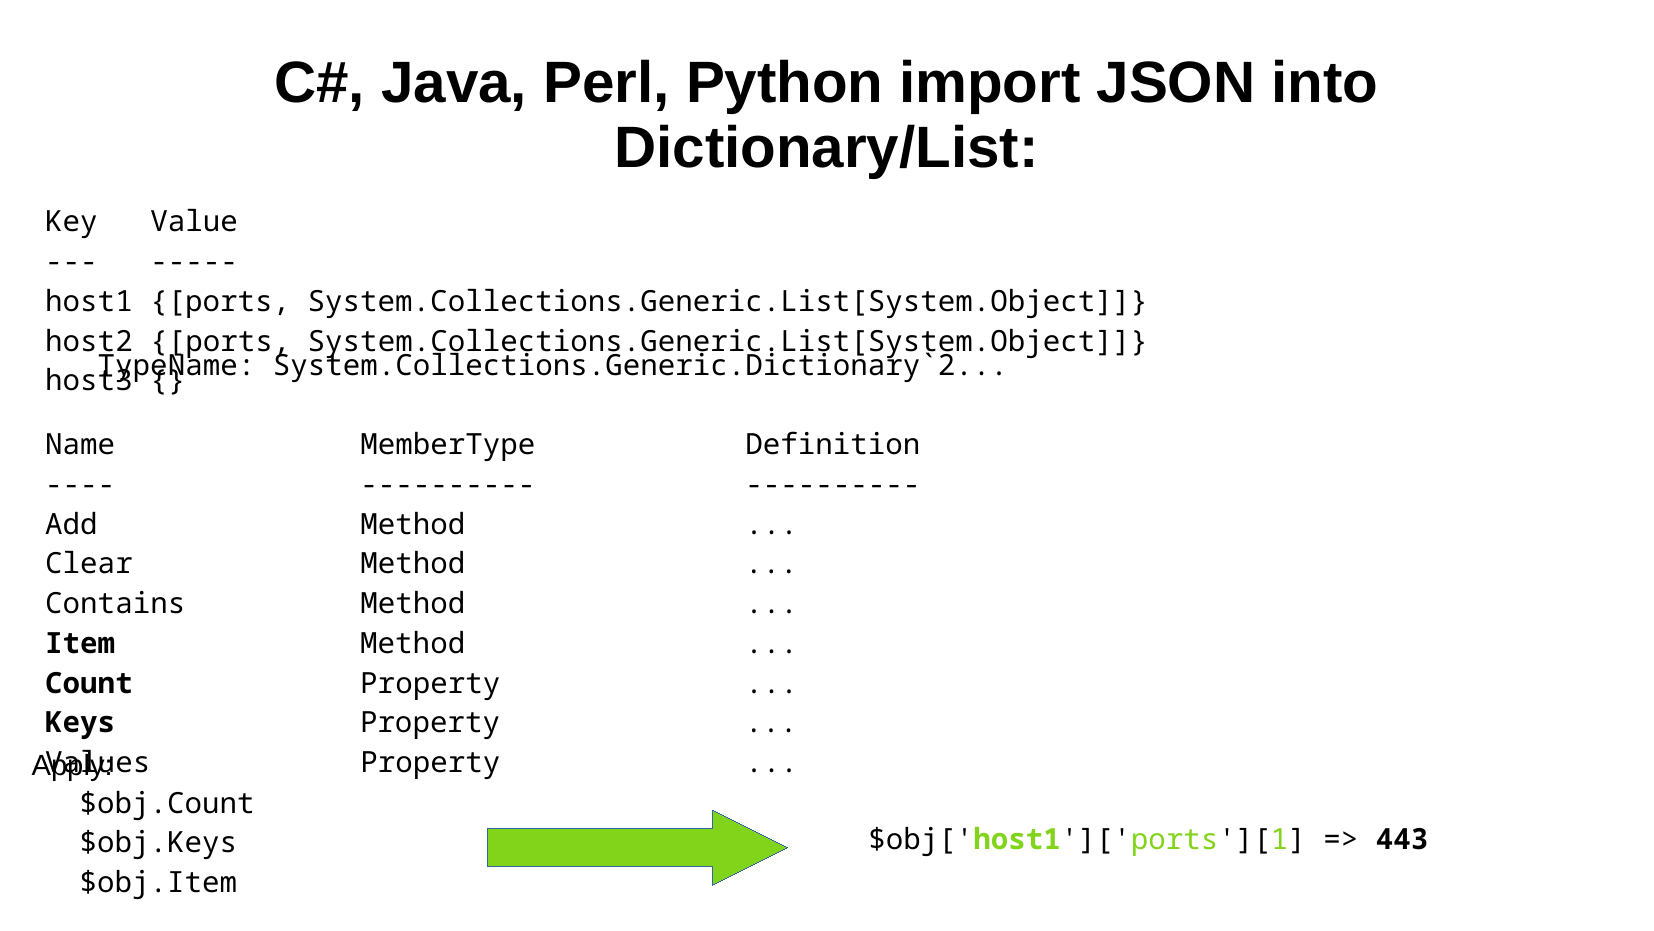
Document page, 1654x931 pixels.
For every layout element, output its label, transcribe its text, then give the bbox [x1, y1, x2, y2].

subtitle Key Value --- ----- host1 {[ports, System.Collections.Generic.List[System.Object]]} host2 {[ports, System.Collections.Generic.List[System.Object]]} host3 {} [45, 187, 1313, 413]
text_box $obj['host1']['ports'][1] => 443 [868, 816, 1469, 901]
text_box TypeName: System.Collections.Generic.Dictionary`2... Name MemberType Definition ---- ---------- ---------- Add Method ... Clear Method ... Contains Method ... Item Method ... Count Property ... Keys Property ... Values Property ... [45, 375, 1064, 751]
title C#, Java, Perl, Python import JSON into Dictionary/List: [82, 37, 1571, 193]
text_box Apply: $obj.Count $obj.Keys $obj.Item [31, 750, 338, 901]
text_box [487, 810, 788, 886]
